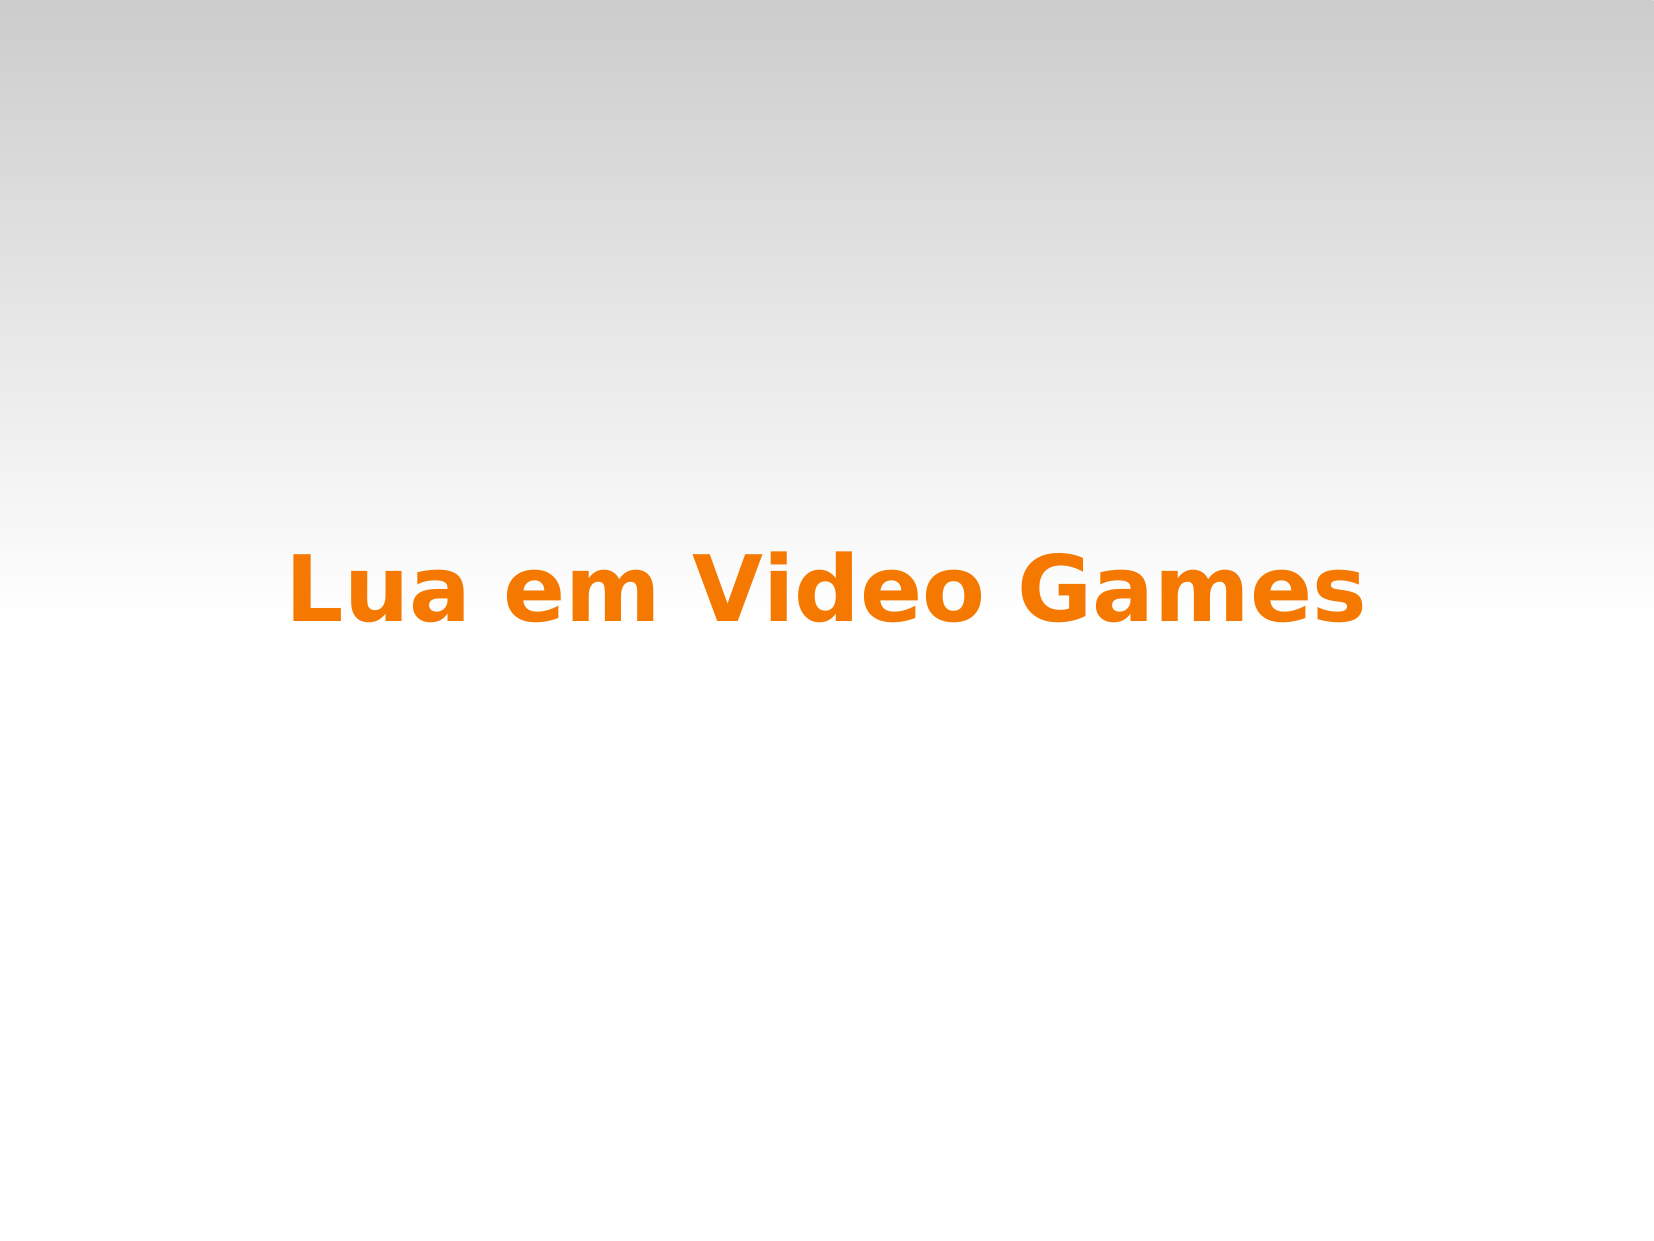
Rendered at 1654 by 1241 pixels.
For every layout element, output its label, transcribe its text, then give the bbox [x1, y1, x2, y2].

title Lua em Video Games [82, 486, 1571, 694]
